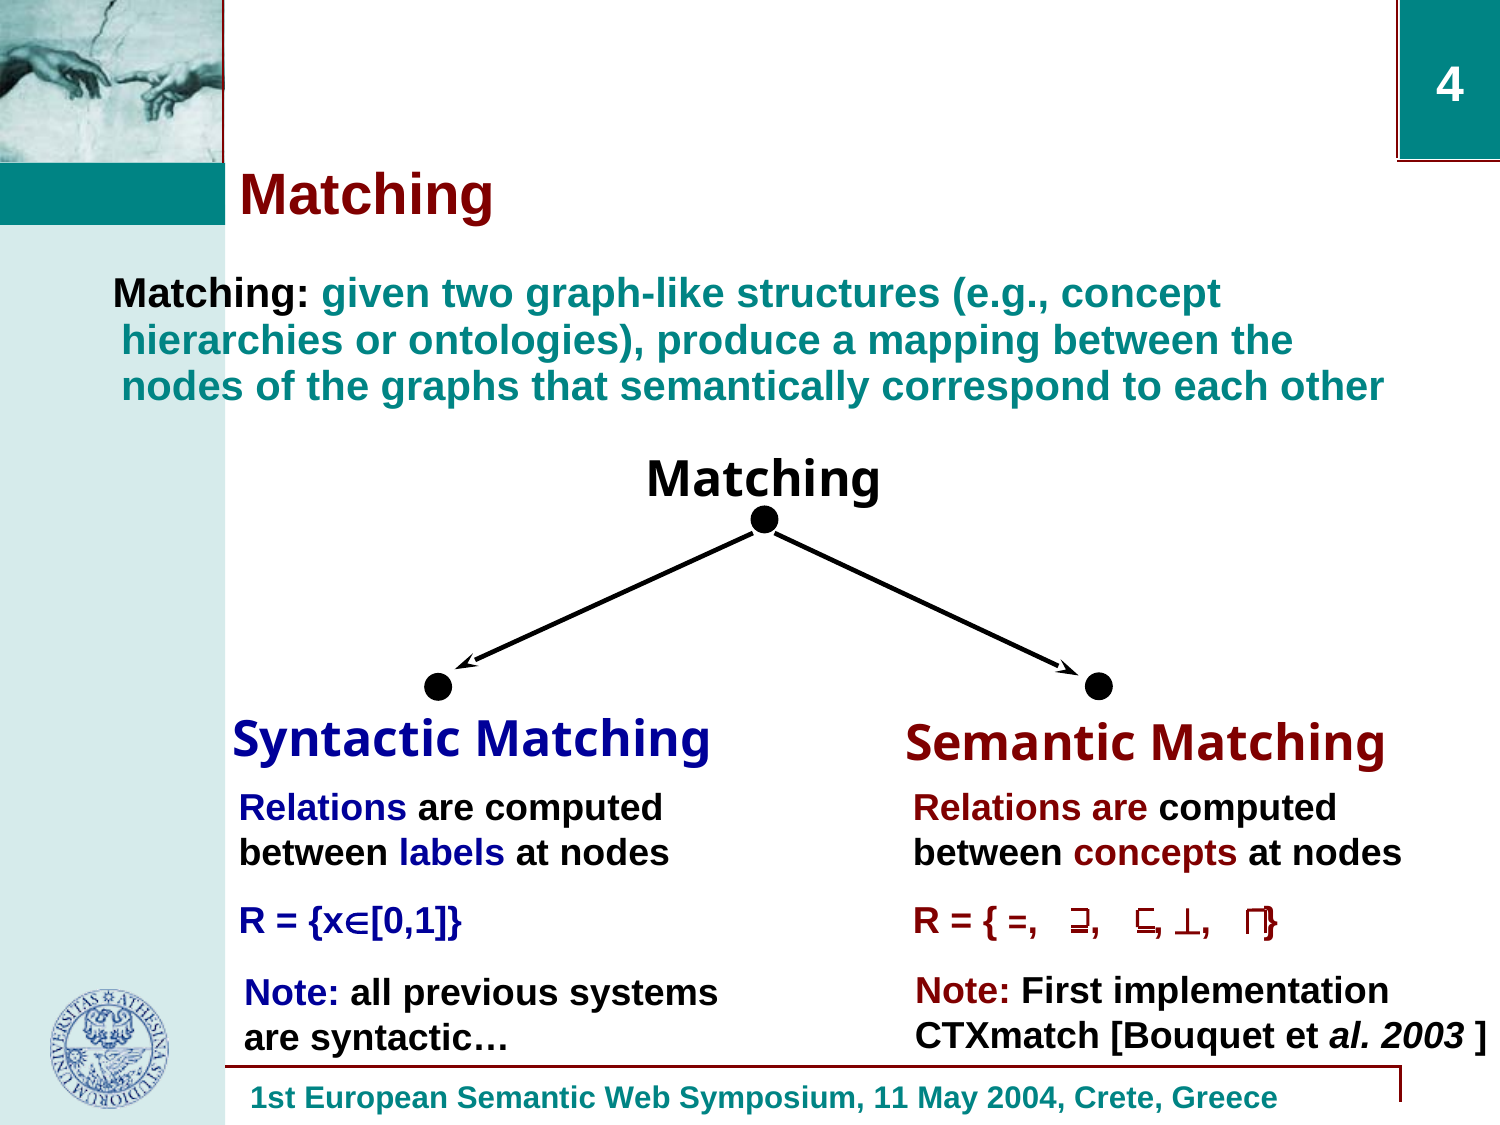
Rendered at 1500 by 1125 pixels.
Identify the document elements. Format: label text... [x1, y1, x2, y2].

text_box [750, 514, 779, 534]
text_box Matching [630, 438, 908, 514]
text_box Relations are computed between labels at nodes R = {x[0,1]} [223, 775, 716, 950]
text_box [424, 672, 453, 698]
title Matching [224, 151, 1400, 237]
text_box Syntactic Matching [217, 698, 735, 775]
text_box Relations are computed between concepts at nodes R = { =, , , , } [898, 775, 1446, 950]
picture [0, 0, 222, 162]
text_box Note: all previous systems are syntactic… [197, 960, 757, 1066]
list Matching: given two graph-like structures (e.g., concept hierarchies or ontologies), produce a mapping between the nodes of the graphs that semantically correspond to each other [75, 262, 1403, 489]
text_box Note: First implementation CTXmatch [Bouquet et al. 2003 ] [868, 957, 1500, 1064]
text_box Semantic Matching [890, 702, 1424, 778]
picture [50, 989, 169, 1109]
text_box [1084, 672, 1113, 701]
